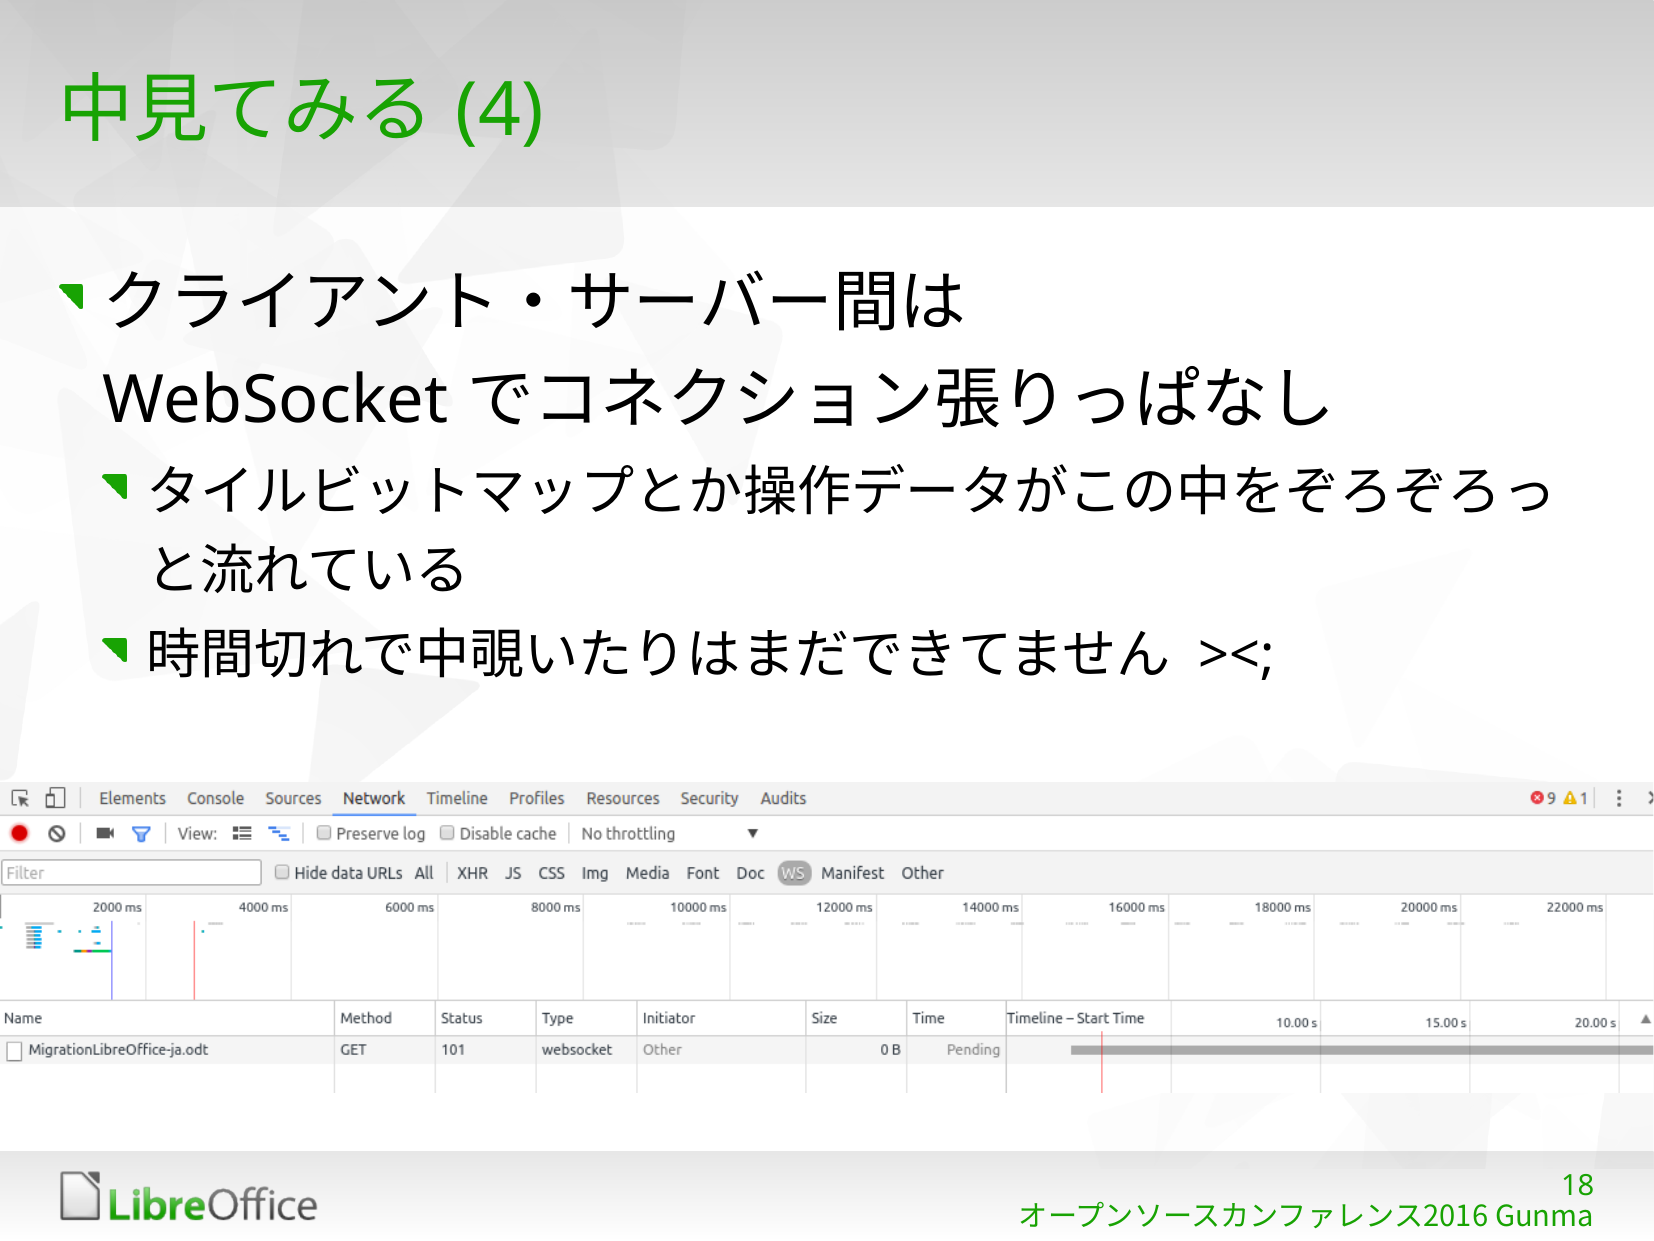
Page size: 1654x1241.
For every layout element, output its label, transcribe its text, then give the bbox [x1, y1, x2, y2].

list クライアント・サーバー間は WebSocketでコネクション張りっぱなし タイルビットマップとか操作データがこの中をぞろぞろっと流れている 時間切れで中覗いたりはまだできてません ><; [59, 248, 1595, 782]
picture [41, 1152, 337, 1240]
picture [0, 0, 1654, 1169]
title 中見てみる(4) [59, 29, 1595, 178]
